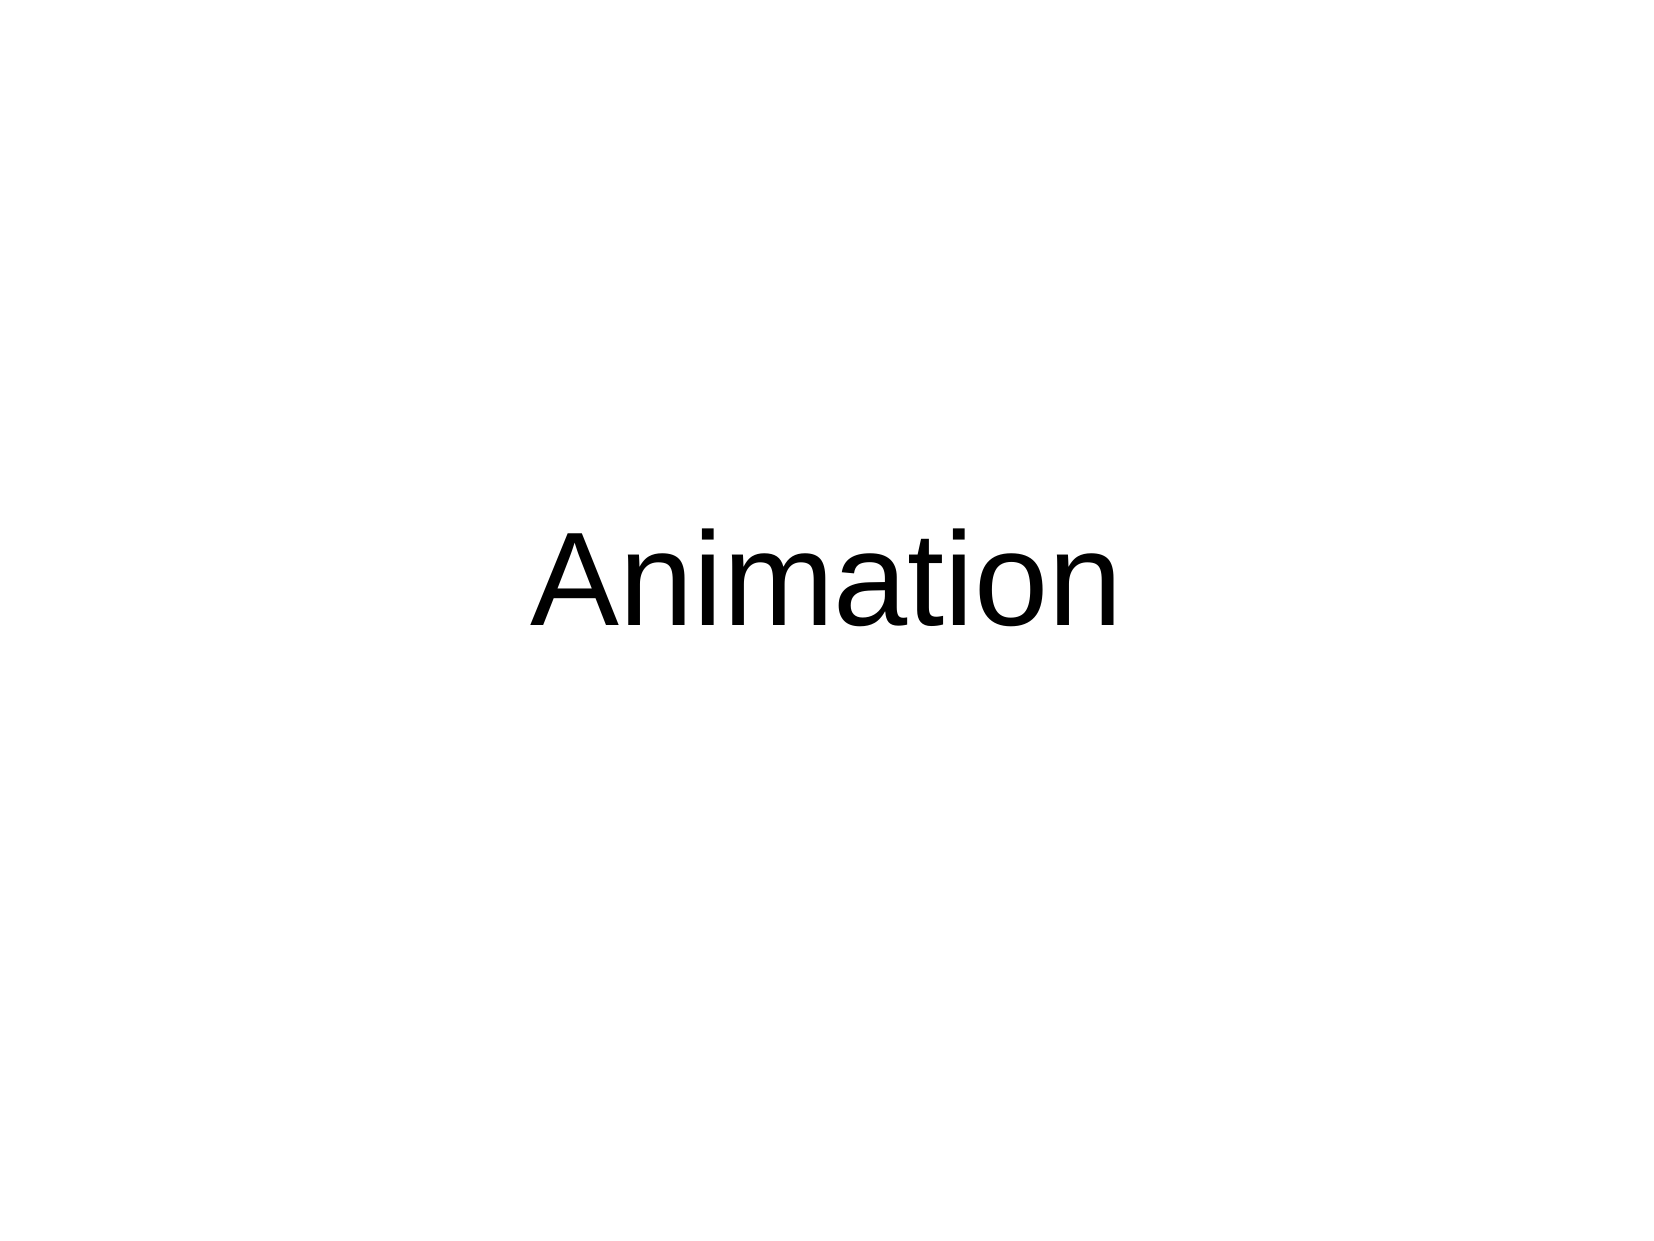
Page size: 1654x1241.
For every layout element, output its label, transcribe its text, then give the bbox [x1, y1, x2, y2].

subtitle Animation [82, 56, 1571, 1102]
